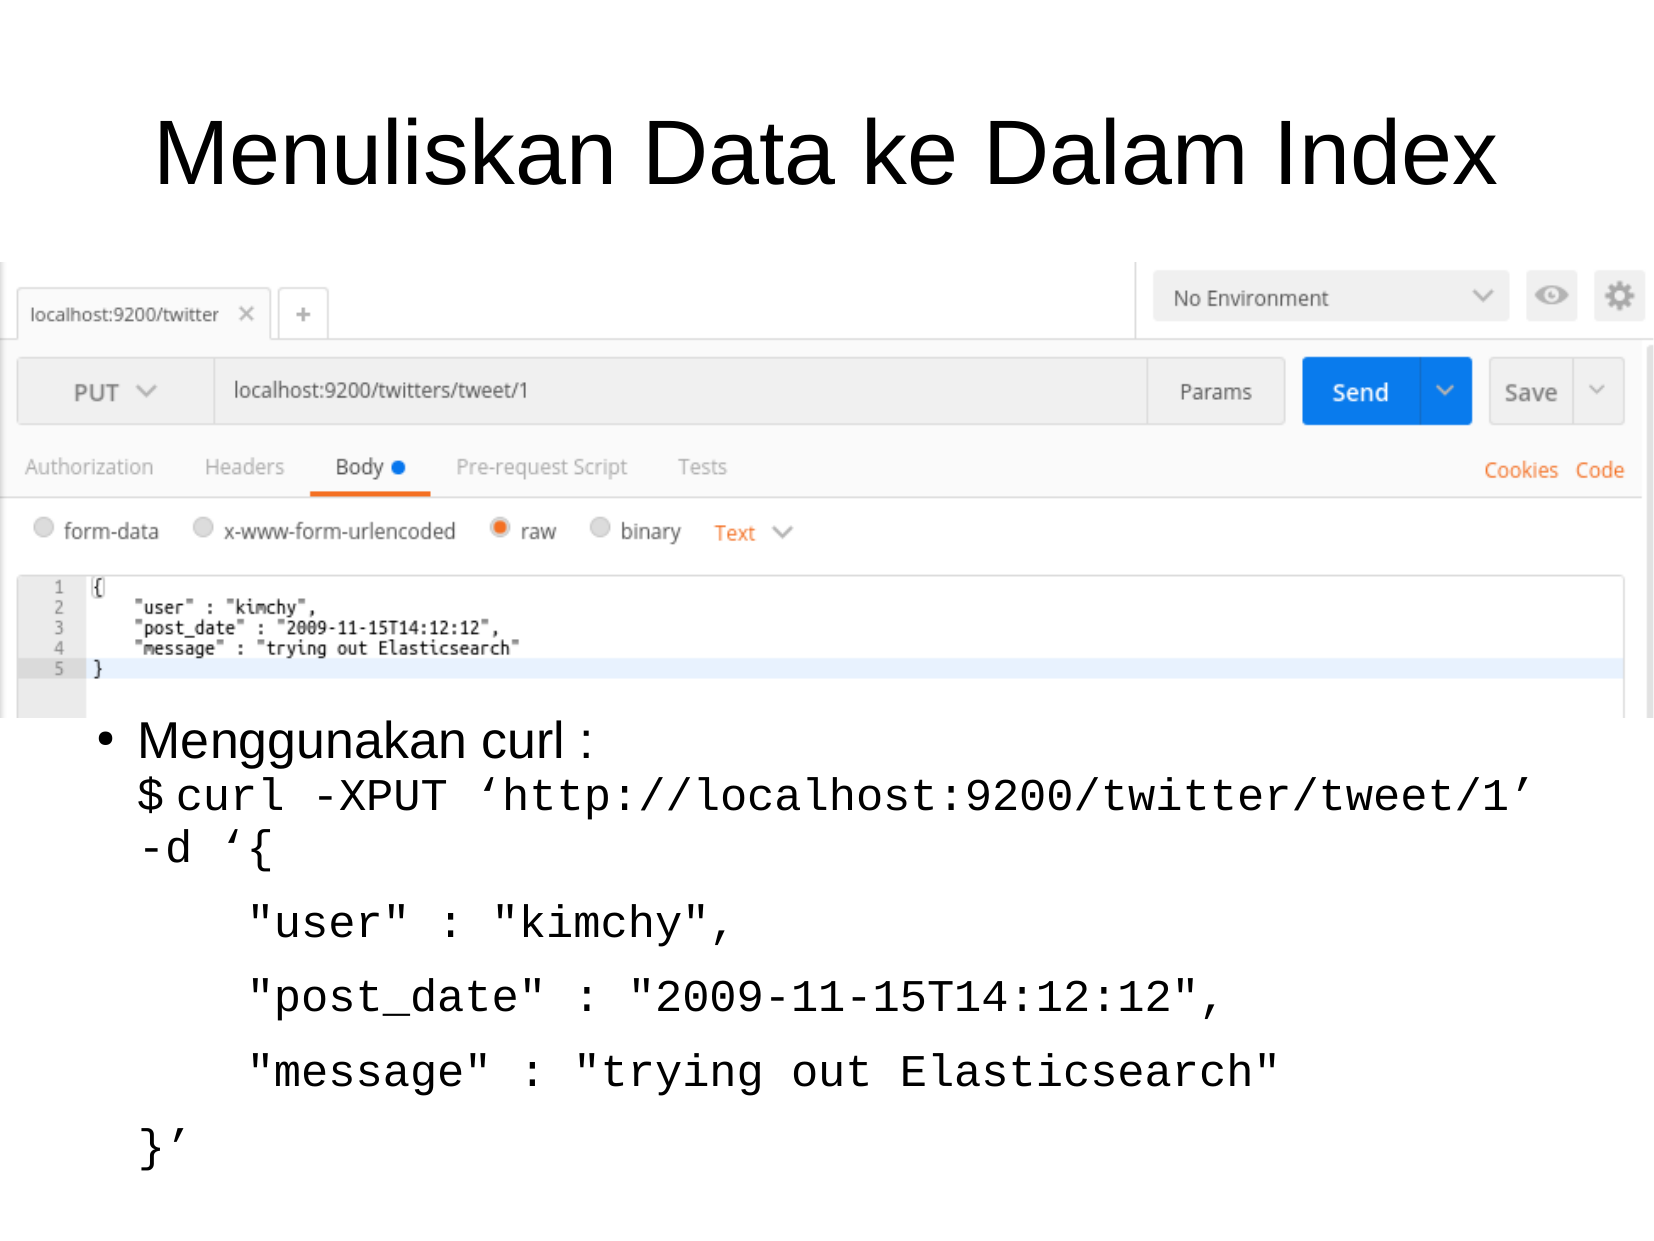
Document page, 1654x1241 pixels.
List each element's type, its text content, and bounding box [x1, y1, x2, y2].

title Menuliskan Data ke Dalam Index [82, 49, 1571, 257]
list Menggunakan curl : $ curl -XPUT ‘http://localhost:9200/twitter/tweet/1’ -d ‘{ "user" : "kimchy", "post_date" : "2009-11-15T14:12:12", "message" : "trying out Elasticsearch" }’ [82, 718, 1571, 1177]
picture [0, 262, 1654, 718]
